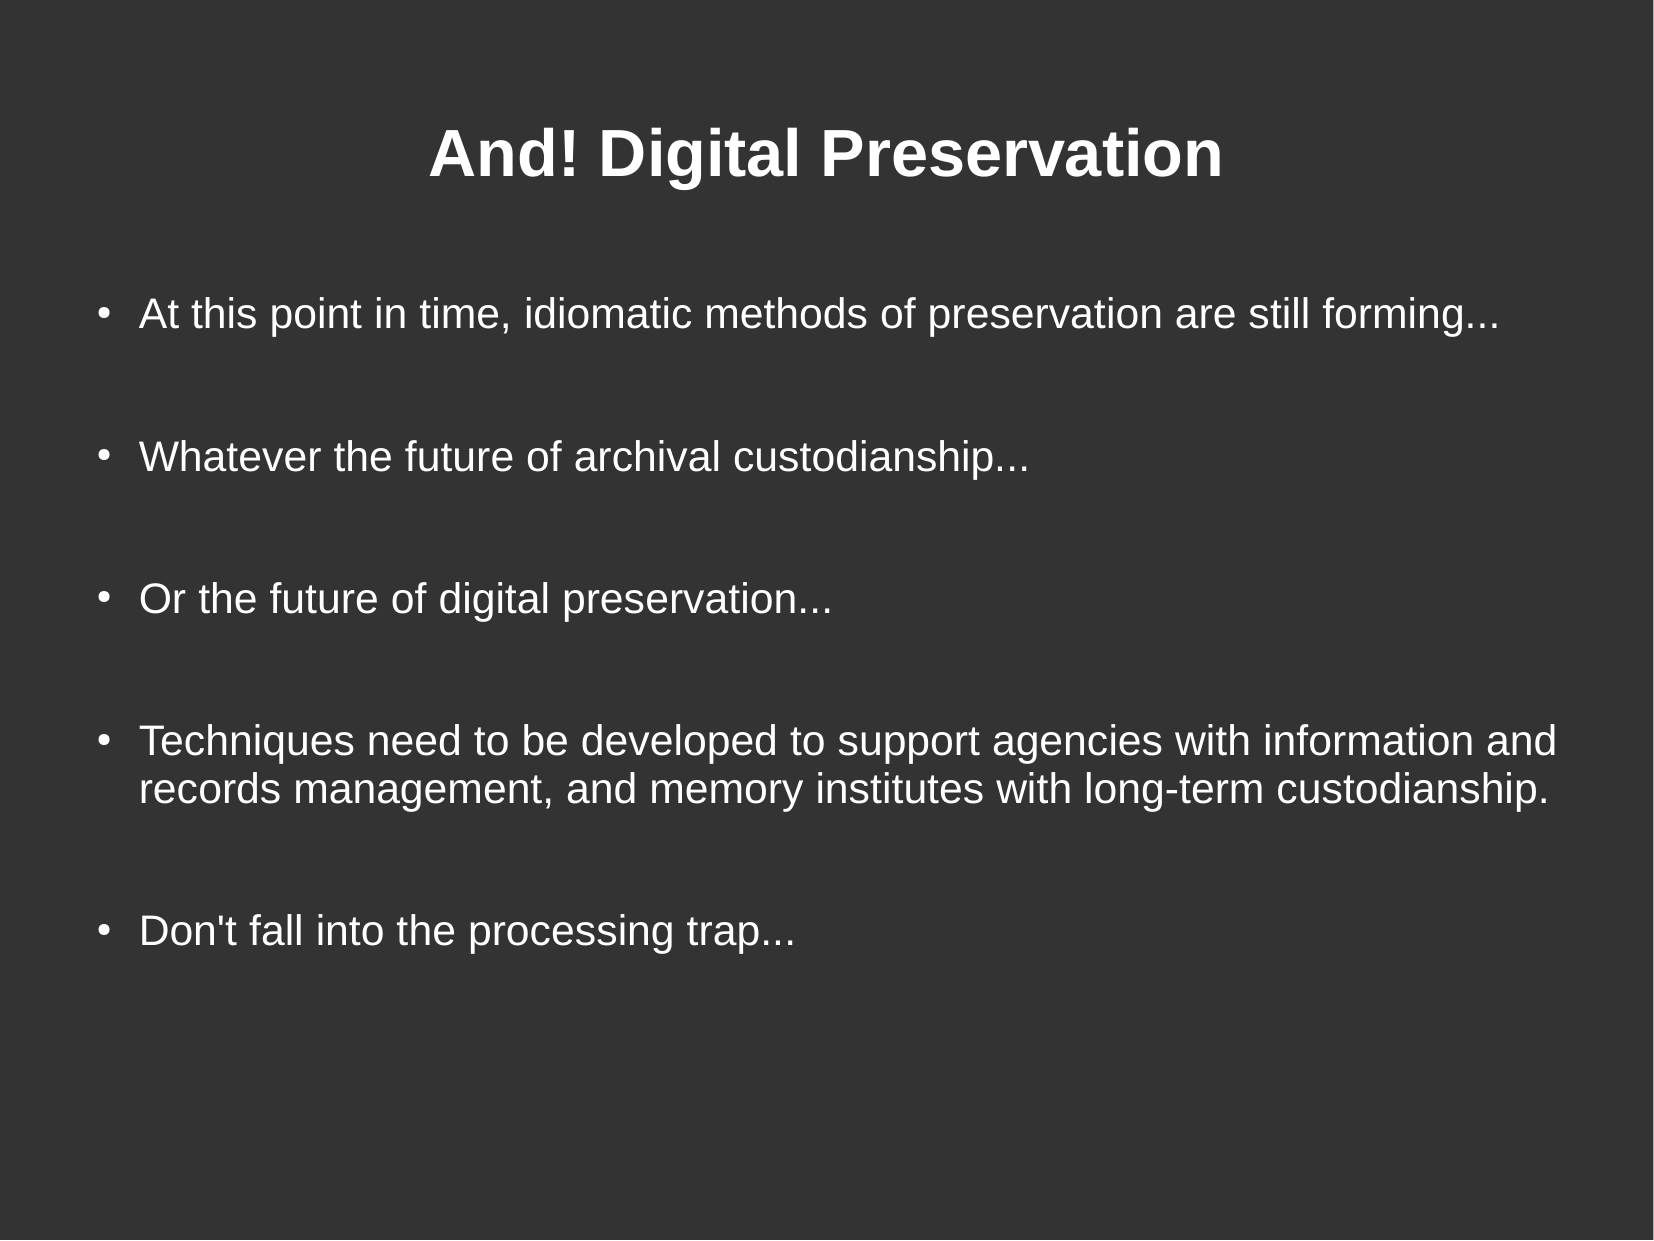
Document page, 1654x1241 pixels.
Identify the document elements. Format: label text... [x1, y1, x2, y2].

list At this point in time, idiomatic methods of preservation are still forming... Whatever the future of archival custodianship... Or the future of digital preservation... Techniques need to be developed to support agencies with information and records management, and memory institutes with long-term custodianship. Don't fall into the processing trap... [82, 290, 1571, 1010]
title And! Digital Preservation [82, 49, 1571, 257]
